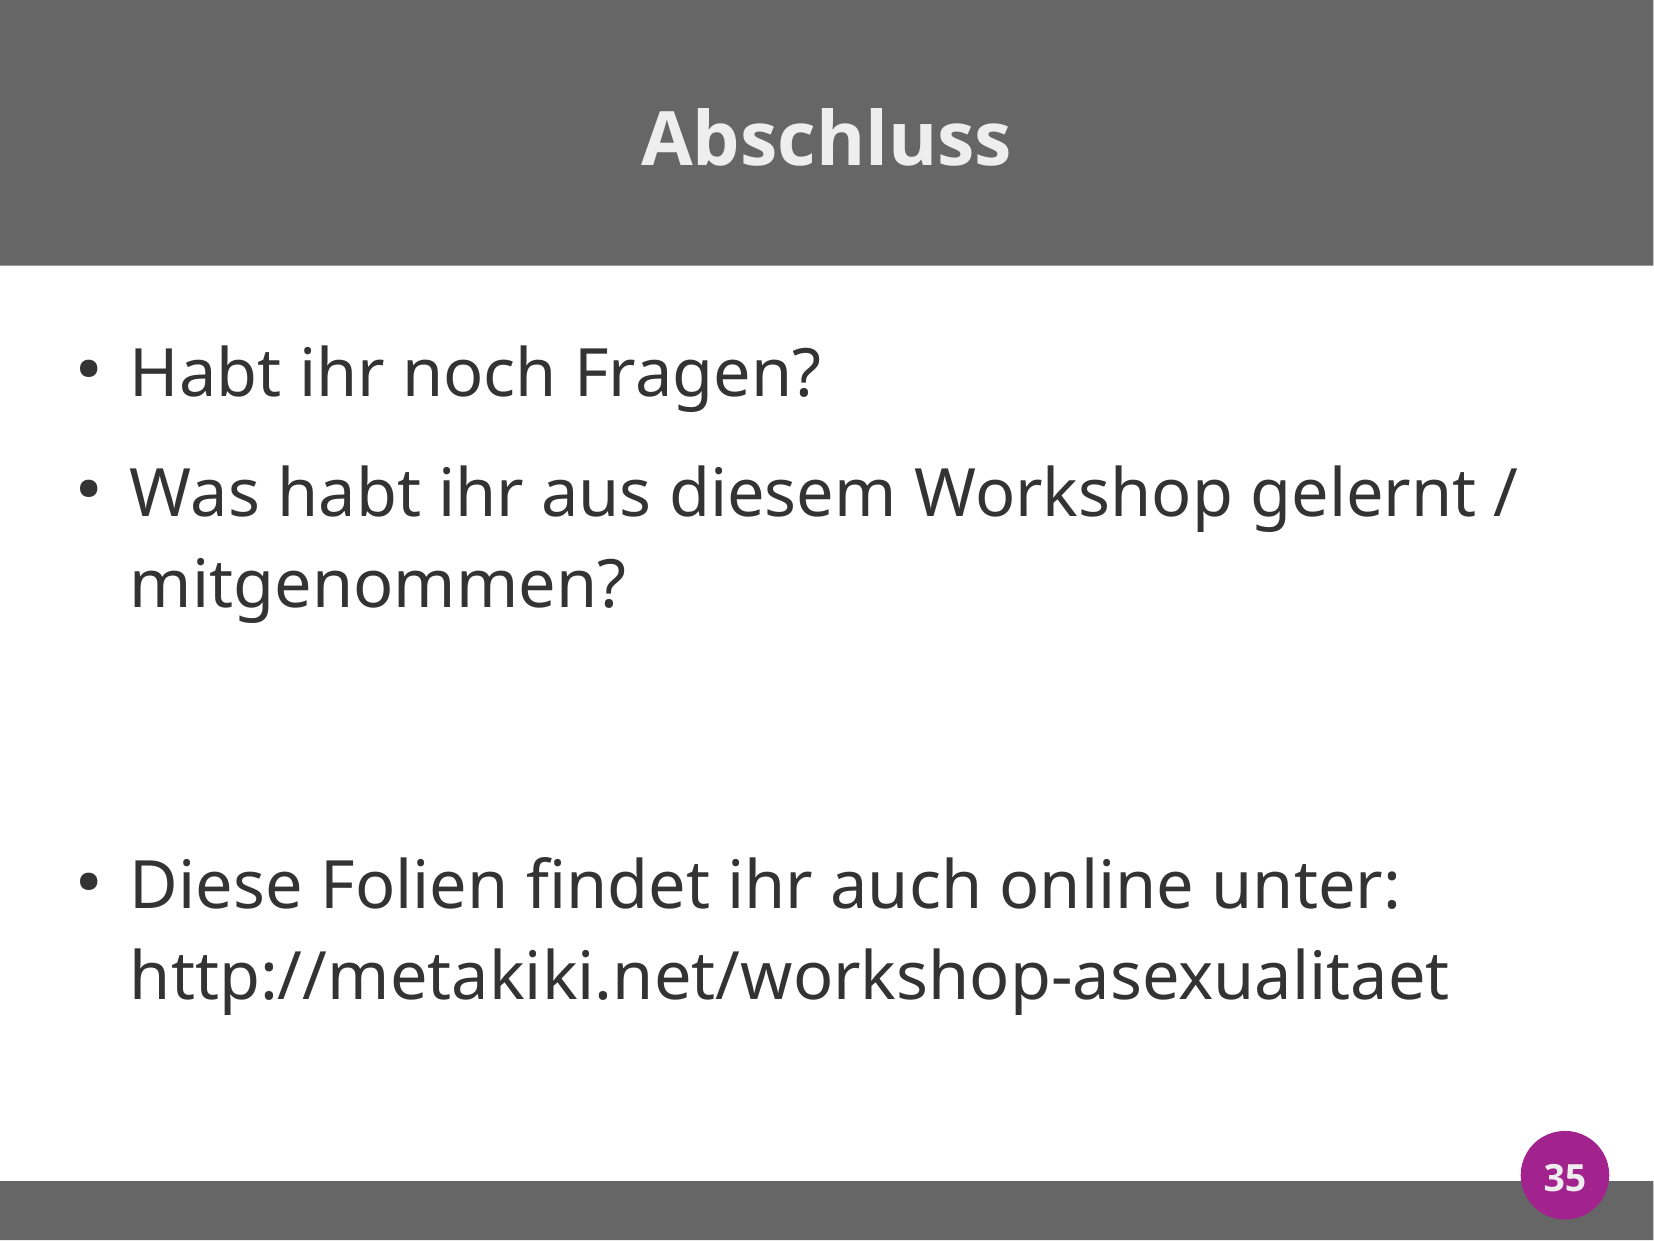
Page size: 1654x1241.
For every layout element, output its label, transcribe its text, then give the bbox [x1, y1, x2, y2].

title Abschluss [59, 11, 1595, 260]
list Habt ihr noch Fragen? Was habt ihr aus diesem Workshop gelernt / mitgenommen? Diese Folien findet ihr auch online unter: http://metakiki.net/workshop-asexualitaet [59, 324, 1595, 1152]
